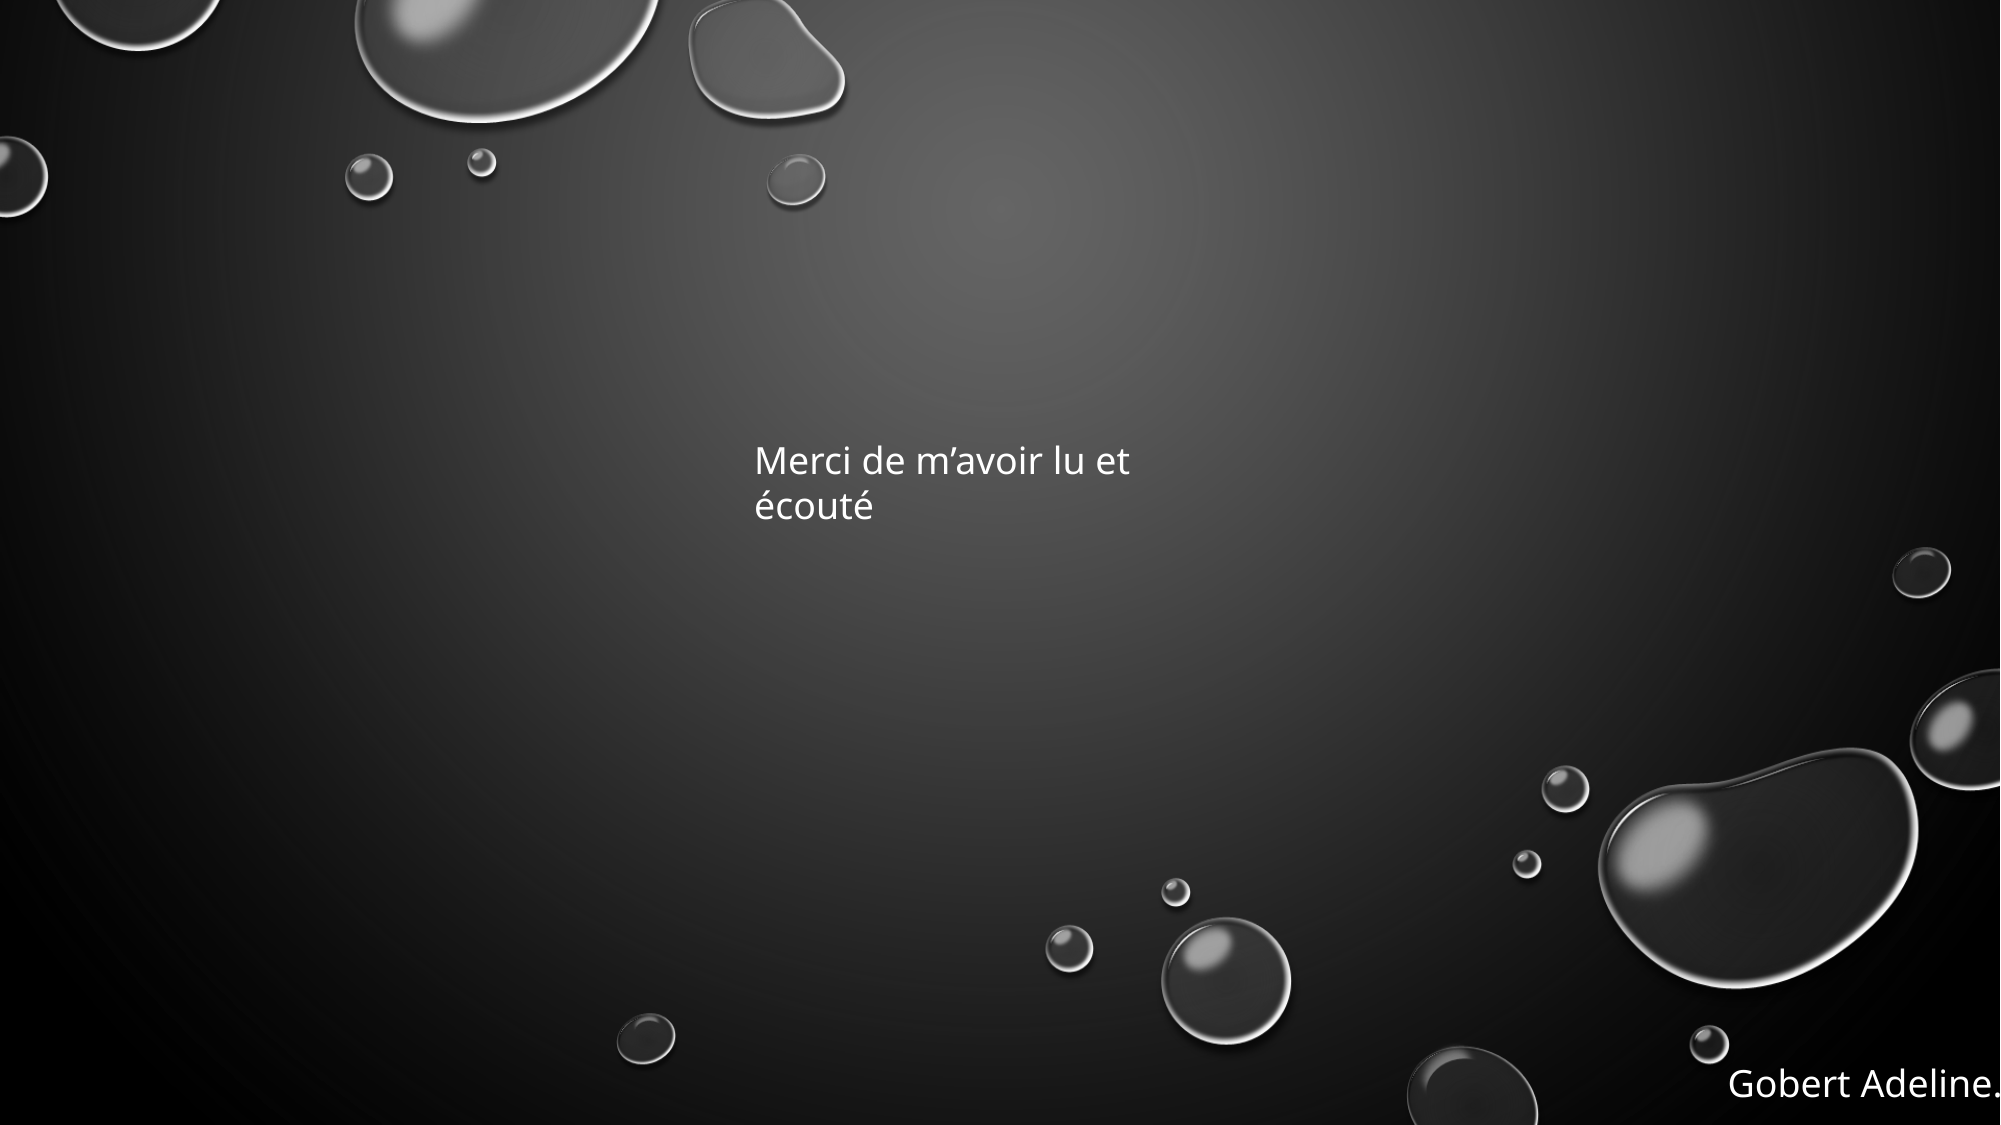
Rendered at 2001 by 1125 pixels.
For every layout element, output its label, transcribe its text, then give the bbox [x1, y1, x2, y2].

text_box Gobert Adeline. [1712, 1052, 2000, 1114]
text_box Merci de m’avoir lu et écouté [739, 429, 1223, 490]
